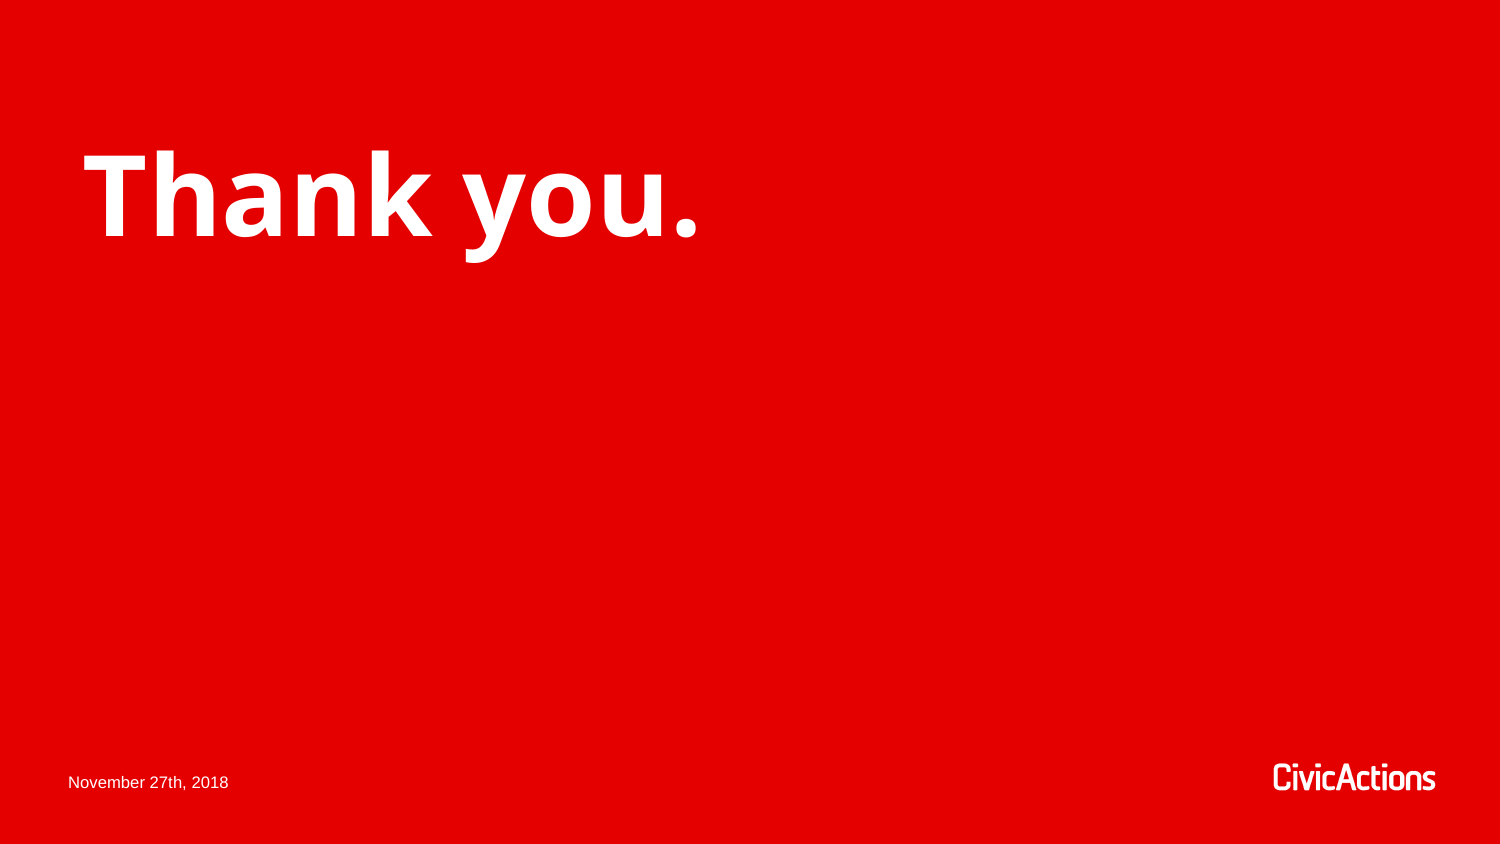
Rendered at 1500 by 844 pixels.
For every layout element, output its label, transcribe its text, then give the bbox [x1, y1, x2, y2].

picture [1271, 758, 1438, 795]
title Thank you. [73, 114, 1354, 470]
